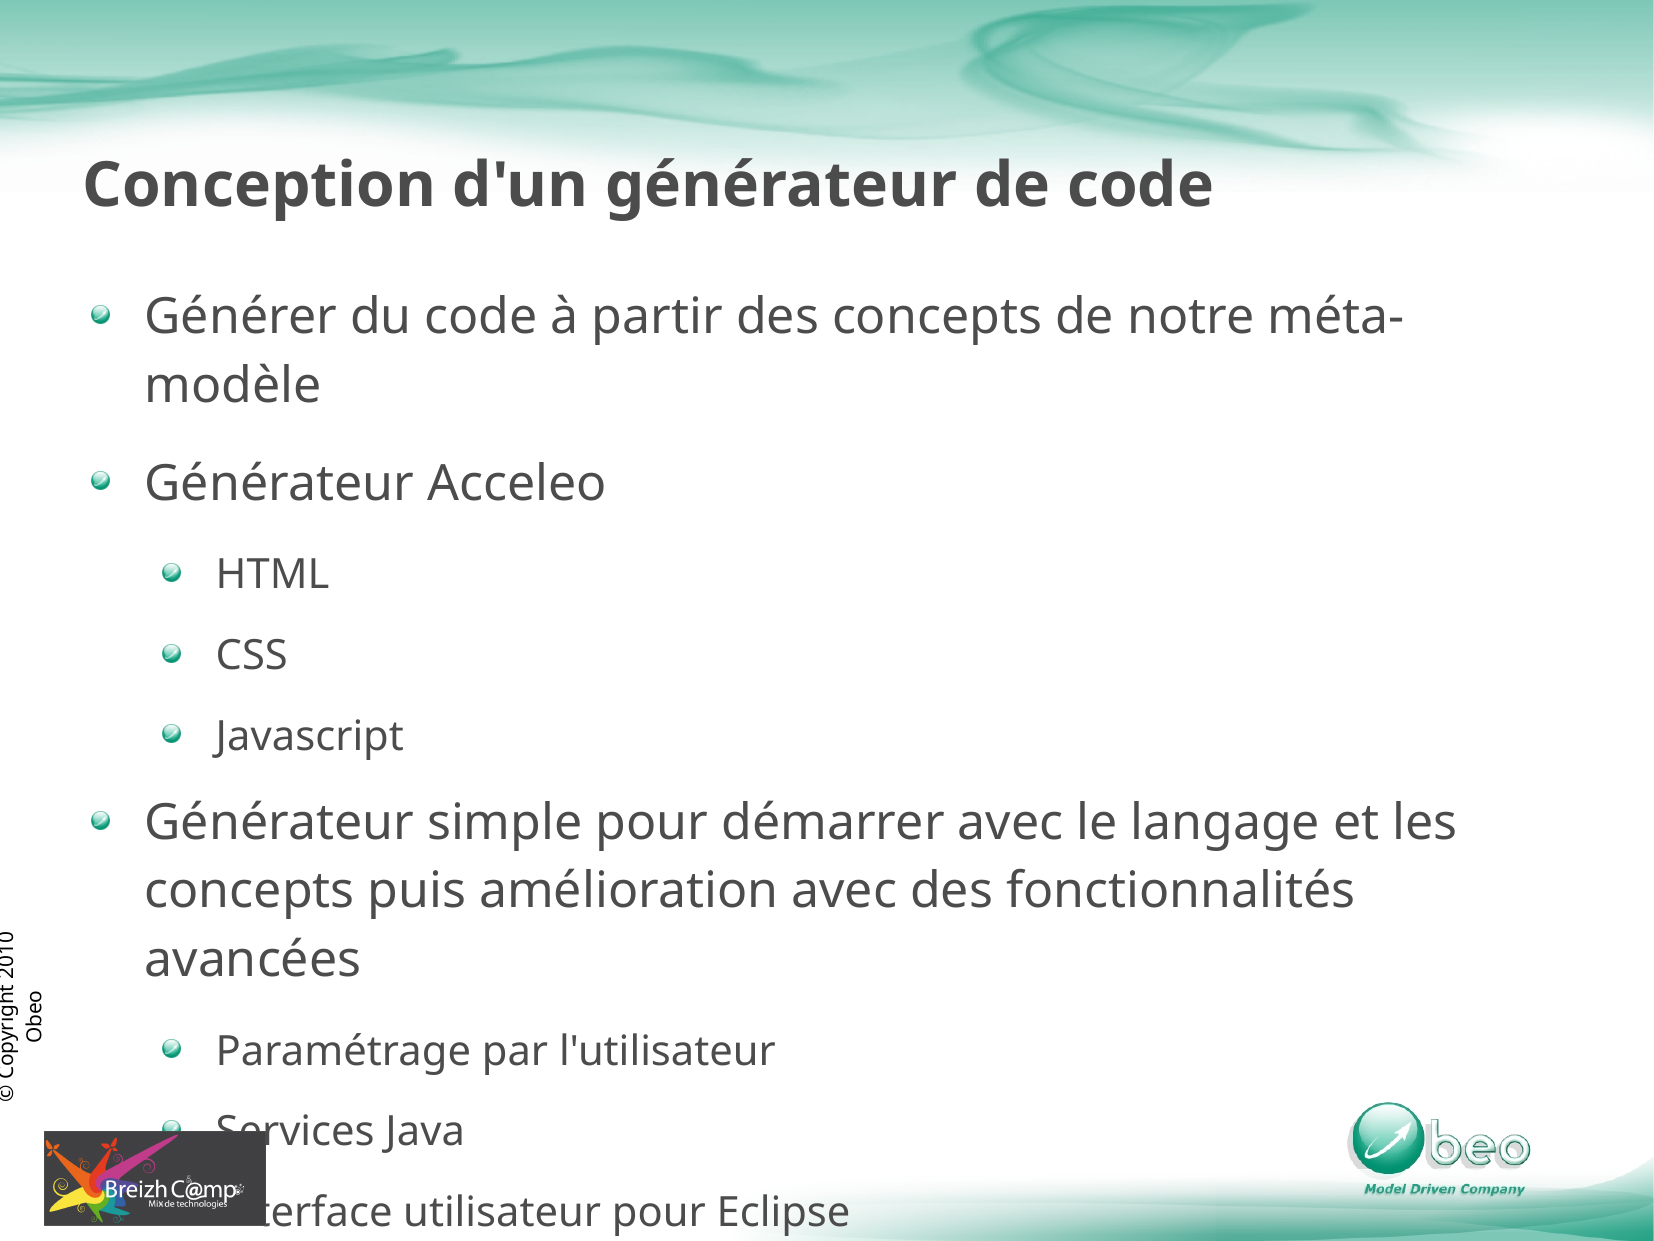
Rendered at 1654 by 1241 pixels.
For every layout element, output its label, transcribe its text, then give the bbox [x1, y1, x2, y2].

picture [428, 1133, 433, 1142]
picture [0, 1100, 1654, 1241]
picture [287, 1133, 292, 1142]
list Générer du code à partir des concepts de notre méta-modèle Générateur Acceleo HTML CSS Javascript Générateur simple pour démarrer avec le langage et les concepts puis amélioration avec des fonctionnalités avancées Paramétrage par l'utilisateur Services Java Interface utilisateur pour Eclipse Génération incrémentale, etc. [73, 280, 1595, 1133]
picture [447, 1134, 457, 1142]
picture [0, 0, 1654, 192]
picture [402, 1134, 412, 1142]
title Conception d'un générateur de code [82, 78, 1571, 280]
